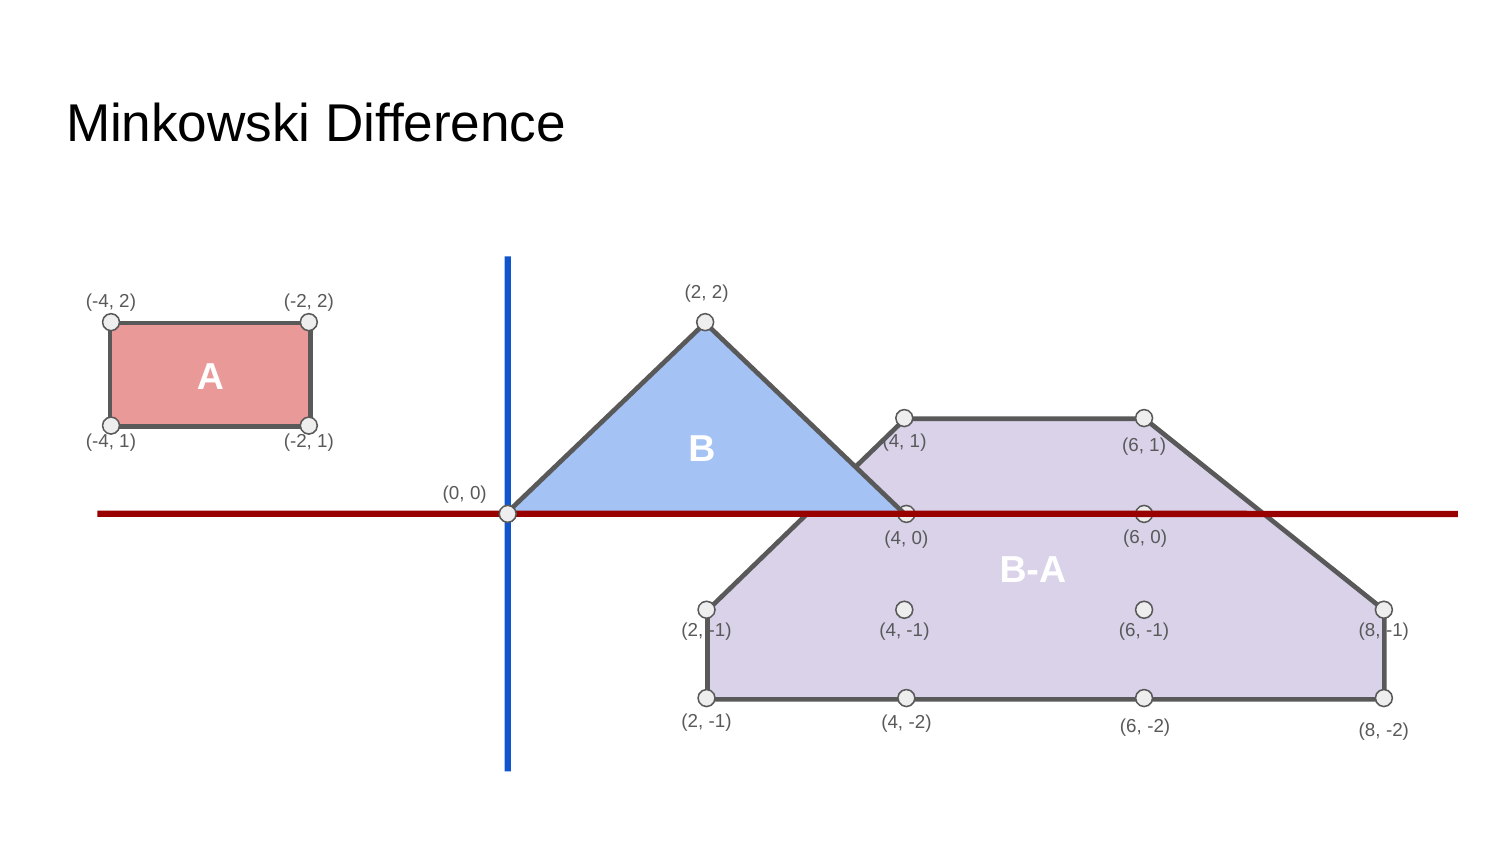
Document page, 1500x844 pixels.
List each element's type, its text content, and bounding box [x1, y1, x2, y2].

text_box (2, -1) [665, 697, 748, 743]
text_box (4, 1) [863, 417, 946, 463]
text_box (8, -2) [1342, 705, 1426, 752]
text_box (6, -1) [1102, 605, 1186, 652]
text_box (-2, 2) [267, 276, 350, 323]
text_box (0, 0) [423, 469, 506, 516]
text_box [895, 409, 913, 427]
text_box (8, -1) [1342, 605, 1426, 652]
text_box (6, -2) [1103, 701, 1187, 748]
text_box (-2, 1) [267, 417, 350, 463]
text_box (2, 2) [665, 267, 748, 314]
text_box (4, -2) [865, 697, 948, 744]
text_box [698, 517, 1393, 707]
text_box (4, 0) [865, 513, 948, 560]
text_box (-4, 2) [69, 276, 153, 323]
text_box (2, -1) [665, 605, 748, 652]
text_box [499, 313, 1259, 523]
text_box (6, 0) [1103, 513, 1187, 560]
text_box (6, 1) [1102, 420, 1186, 467]
title Minkowski Difference [51, 72, 1449, 167]
text_box B-A [984, 529, 1082, 606]
text_box A [161, 336, 259, 412]
text_box [102, 313, 318, 435]
text_box (4, -1) [863, 605, 946, 652]
text_box B [653, 409, 751, 485]
text_box (-4, 1) [69, 417, 153, 463]
